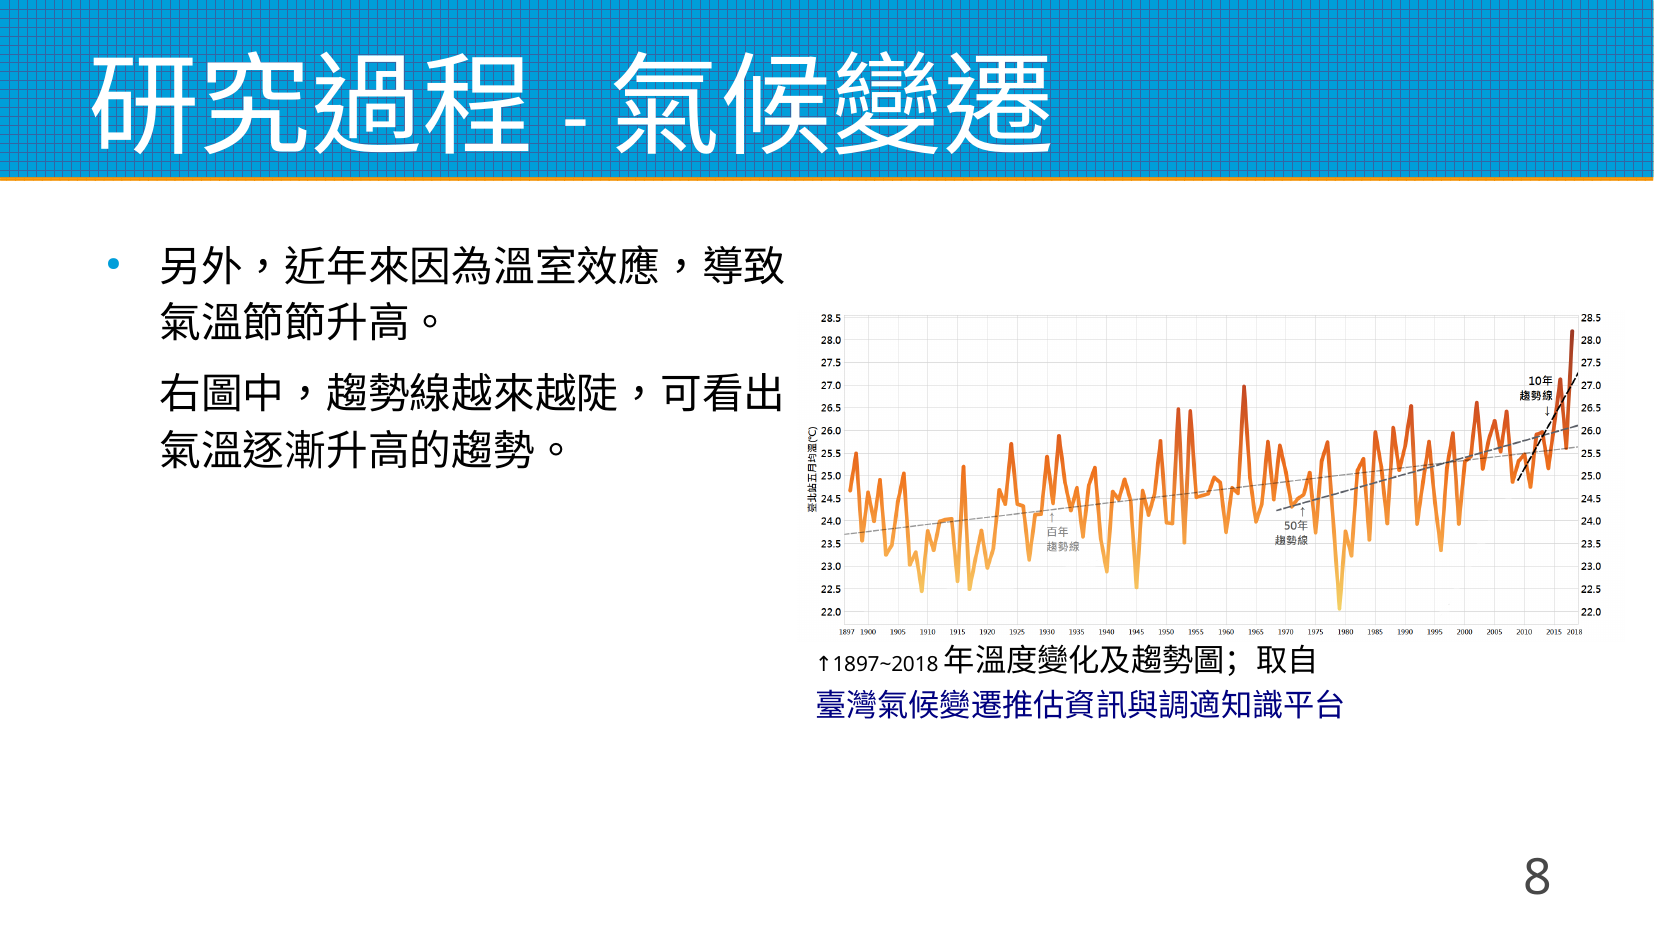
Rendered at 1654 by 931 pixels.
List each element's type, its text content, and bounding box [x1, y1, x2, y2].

picture [797, 310, 1625, 642]
text_box ↑1897~2018年溫度變化及趨勢圖；取自臺灣氣候變遷推估資訊與調適知識平台 [809, 640, 1371, 720]
title 研究過程-氣候變遷 [88, 14, 1565, 178]
list 另外，近年來因為溫室效應，導致氣溫節節升高。 右圖中，趨勢線越來越陡，可看出氣溫逐漸升高的趨勢。 [88, 236, 798, 813]
